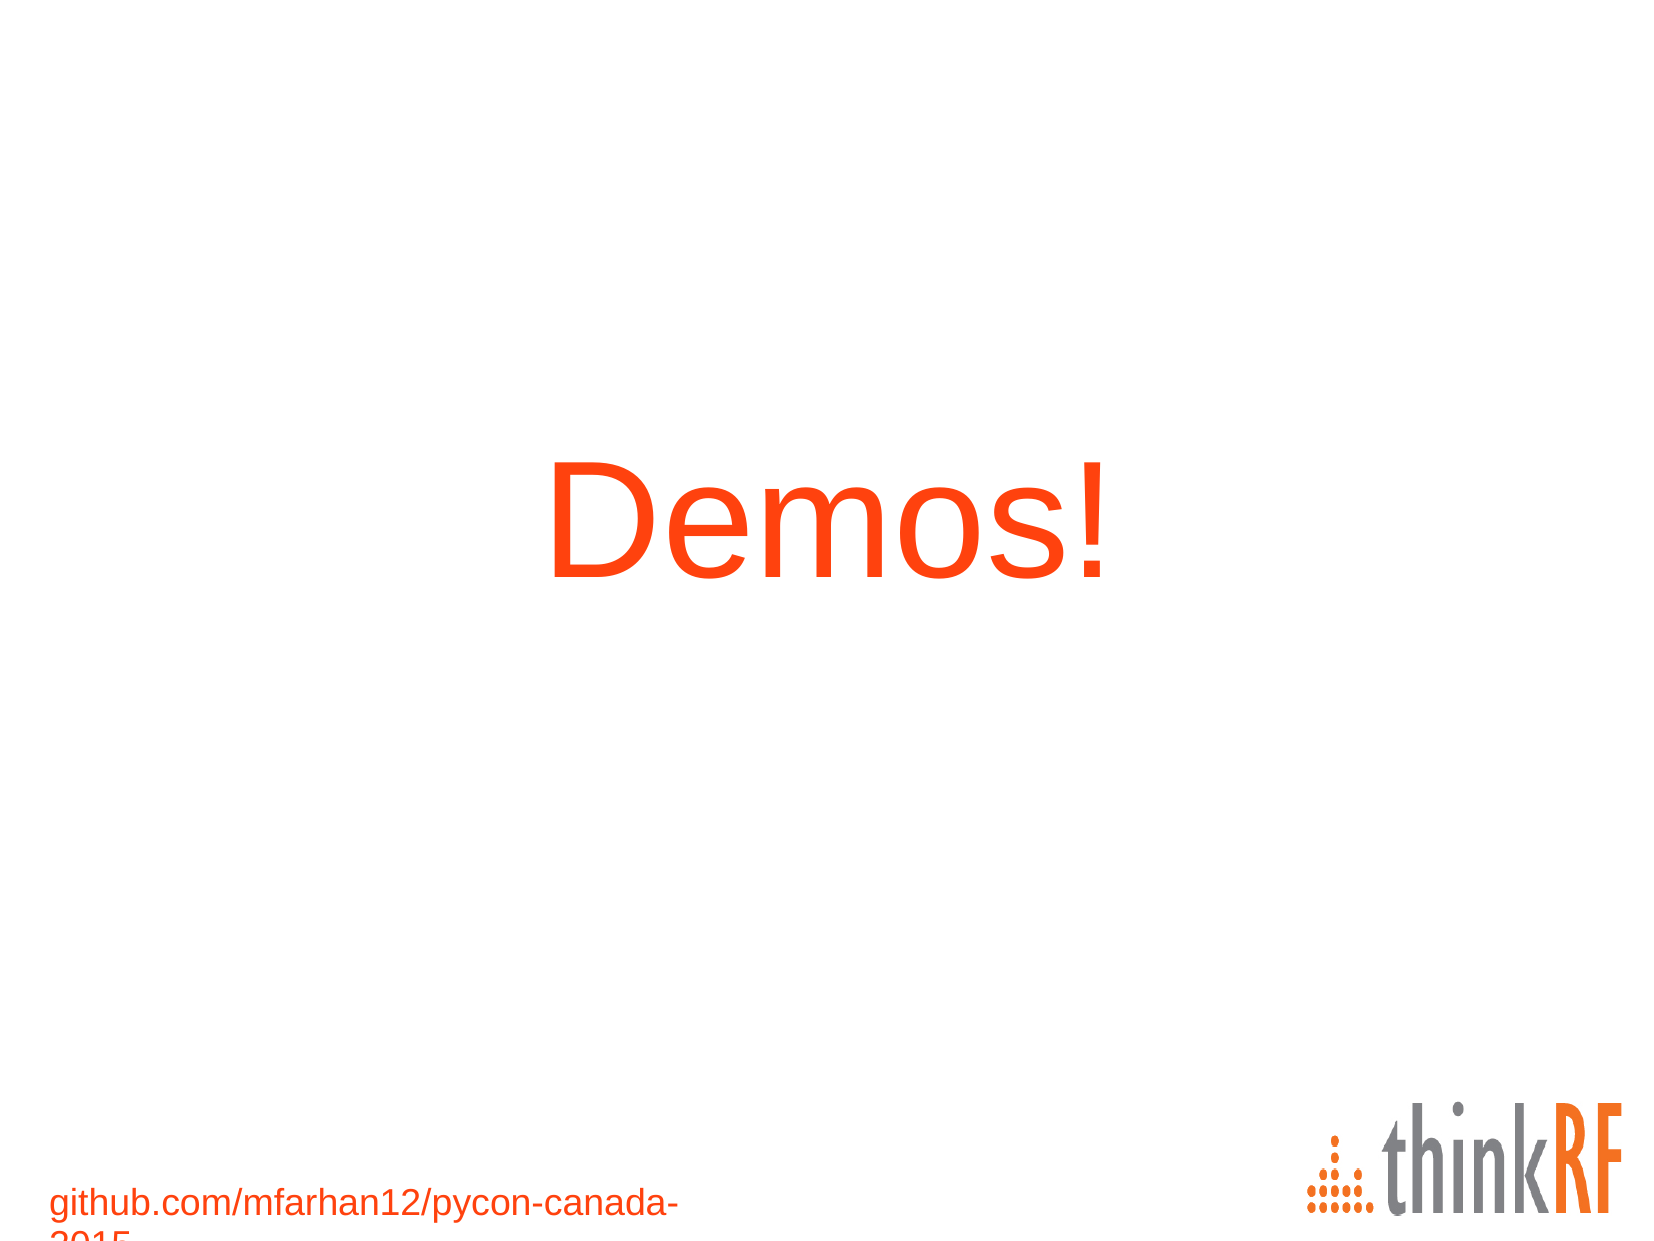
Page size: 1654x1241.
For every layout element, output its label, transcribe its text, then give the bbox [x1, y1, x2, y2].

picture [1307, 1101, 1622, 1216]
title Demos! [20, 49, 1639, 990]
